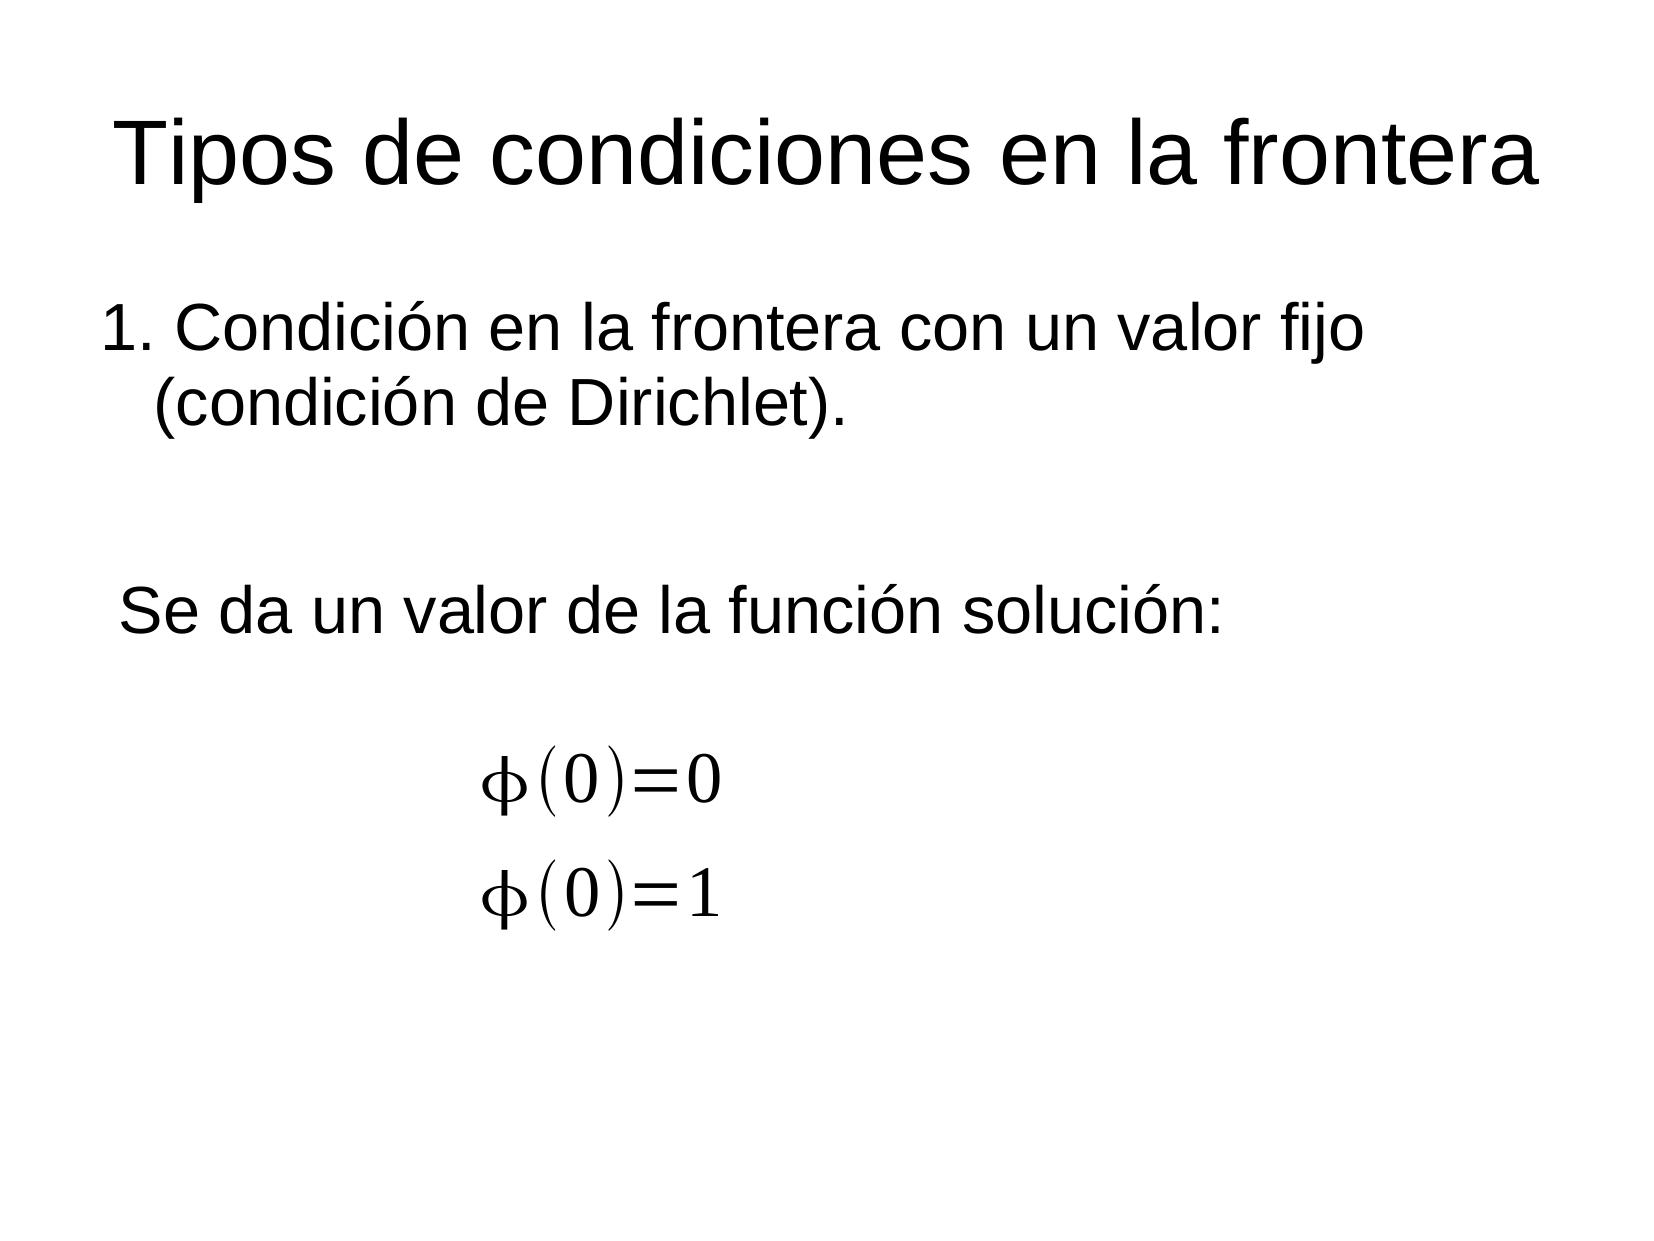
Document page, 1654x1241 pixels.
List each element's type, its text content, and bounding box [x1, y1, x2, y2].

list Condición en la frontera con un valor fijo (condición de Dirichlet). Se da un valor de la función solución: [82, 290, 1536, 1094]
title Tipos de condiciones en la frontera [82, 49, 1571, 257]
chart [472, 738, 730, 935]
